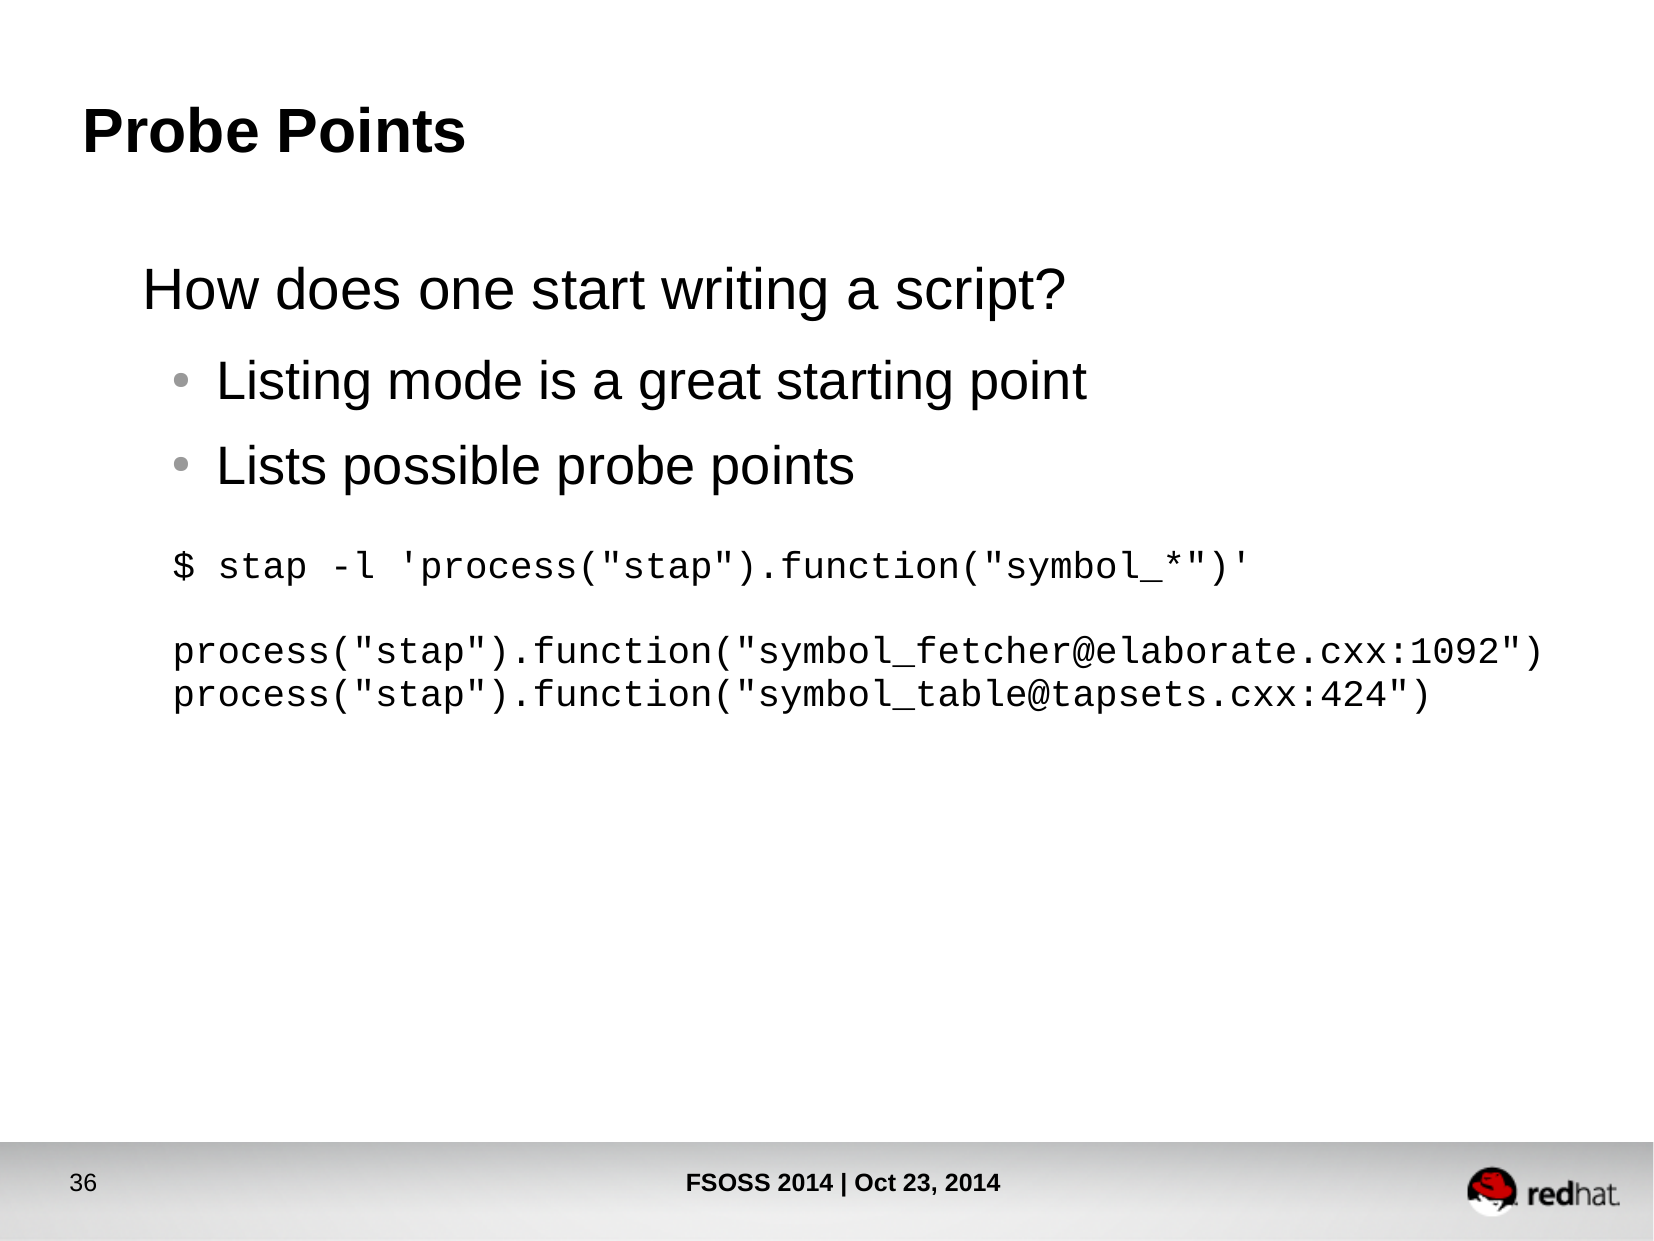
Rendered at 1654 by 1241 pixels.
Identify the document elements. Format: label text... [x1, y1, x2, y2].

picture [0, 1142, 1654, 1241]
text_box $ stap -l 'process("stap").function("symbol_*")' process("stap").function("symbol_fetcher@elaborate.cxx:1092") process("stap").function("symbol_table@tapsets.cxx:424") [157, 540, 1654, 879]
title Probe Points [82, 49, 1571, 256]
list How does one start writing a script? Listing mode is a great starting point Lists possible probe points [82, 256, 1571, 961]
